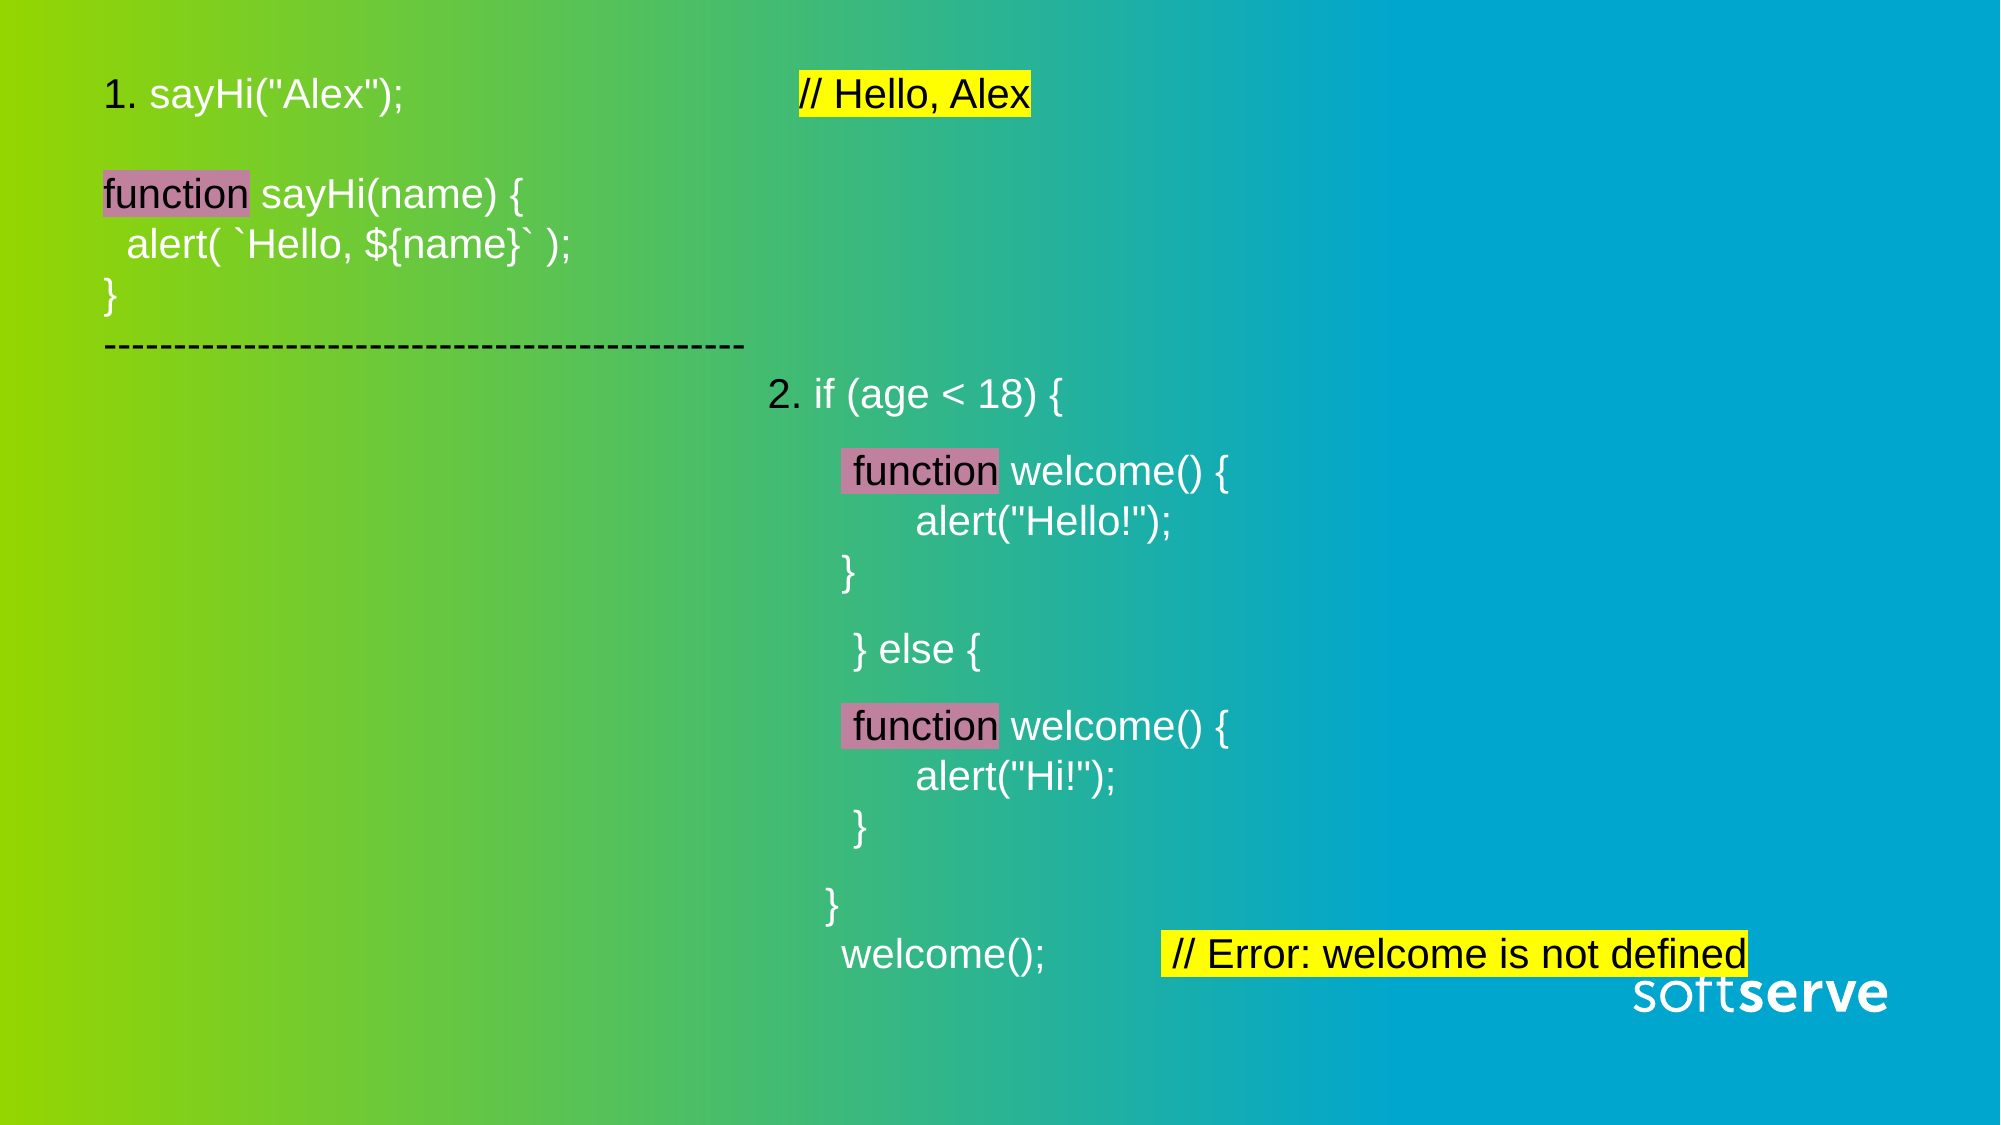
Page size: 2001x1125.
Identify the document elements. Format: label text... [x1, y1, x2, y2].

text_box 1. sayHi("Alex"); // Hello, Alex function sayHi(name) { alert( `Hello, ${name}` ); } ---------------------------------------------- 2. if (age < 18) { function welcome() { alert("Hello!"); } } else { function welcome() { alert("Hi!"); } } welcome(); // Error: welcome is not defined [88, 58, 1888, 1125]
